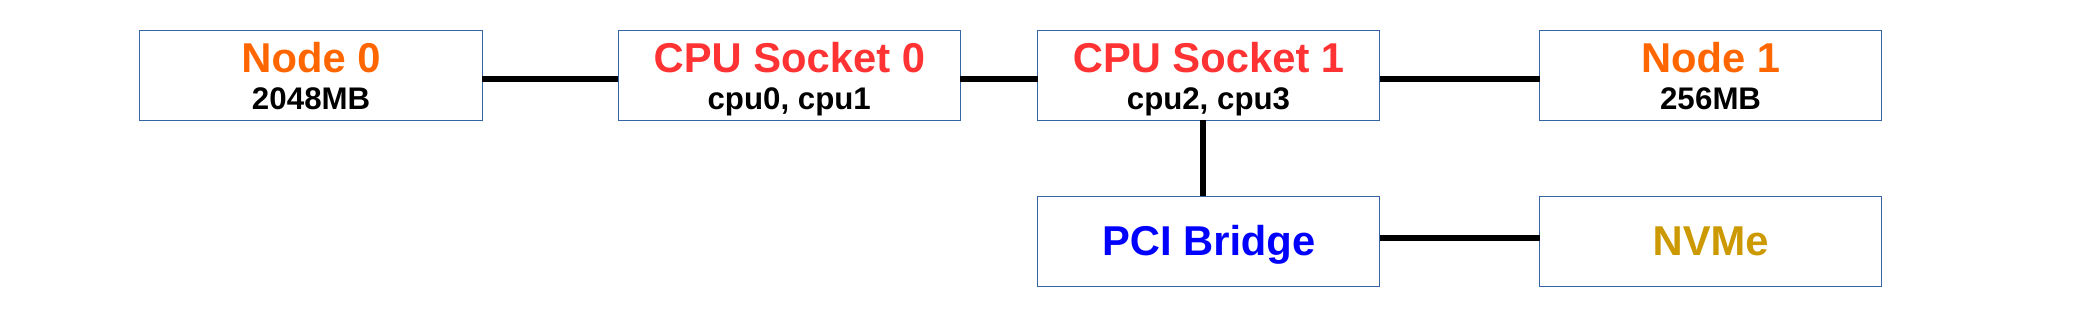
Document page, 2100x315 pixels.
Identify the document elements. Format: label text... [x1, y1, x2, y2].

text_box PCI Bridge [1037, 196, 1380, 287]
text_box NVMe [1539, 196, 1882, 287]
text_box Node 1 256MB [1539, 30, 1882, 121]
text_box CPU Socket 1 cpu2, cpu3 [1037, 30, 1380, 121]
text_box Node 0 2048MB [139, 30, 483, 121]
text_box CPU Socket 0 cpu0, cpu1 [618, 30, 961, 121]
